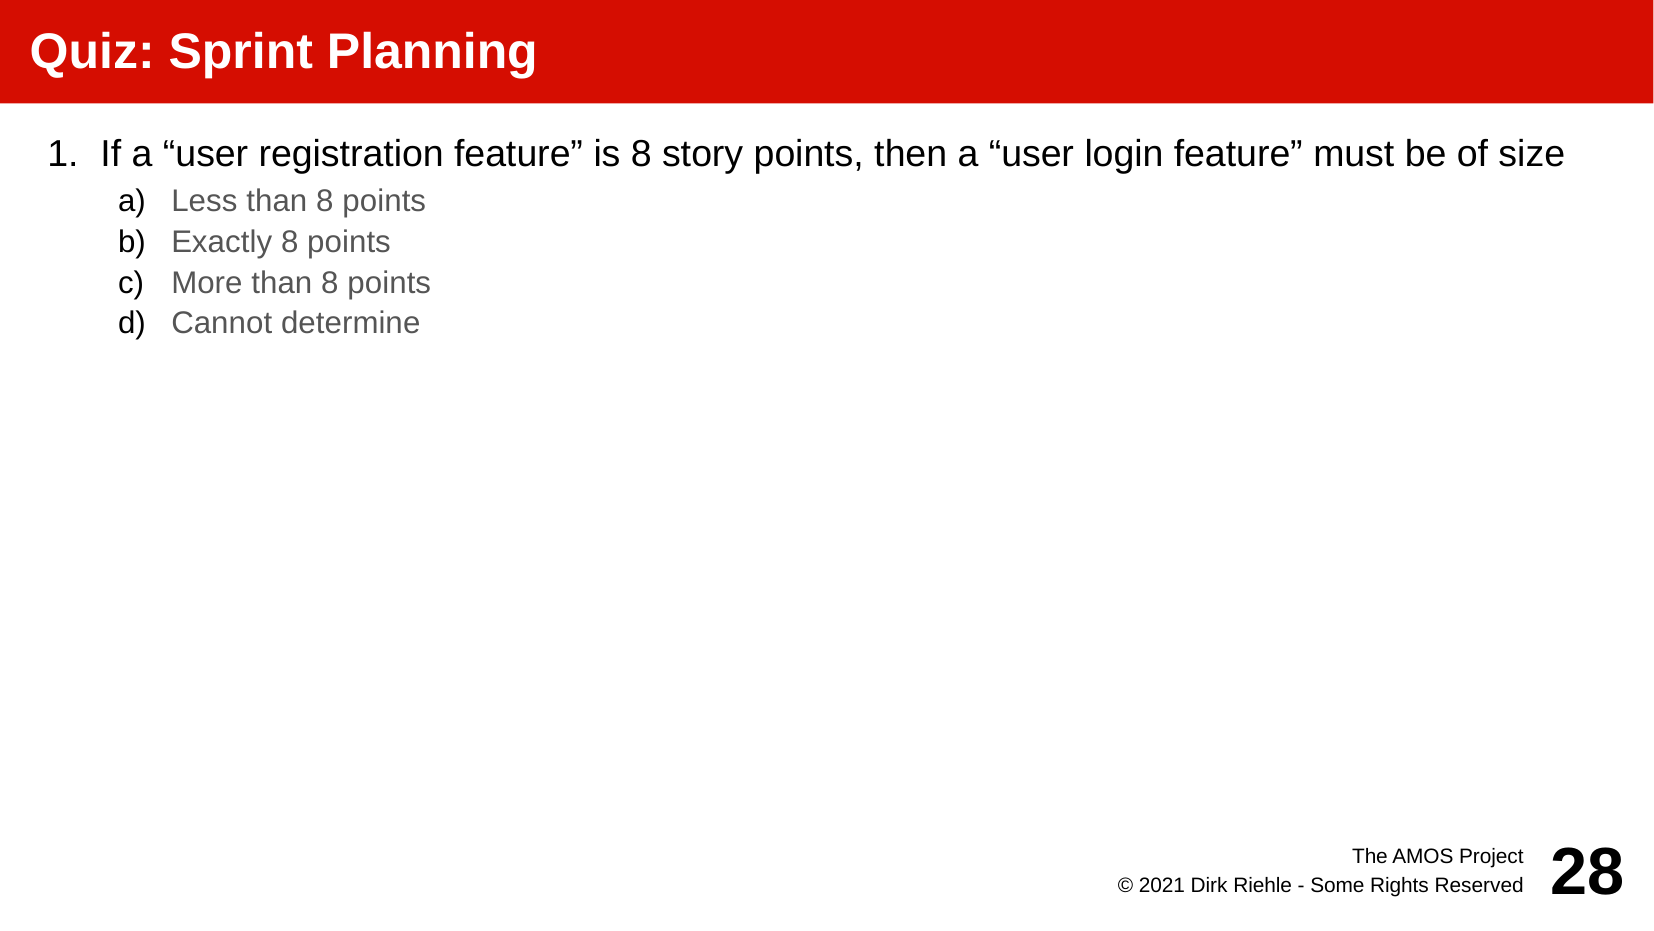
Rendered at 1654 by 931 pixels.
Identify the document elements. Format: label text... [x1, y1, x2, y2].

list If a “user registration feature” is 8 story points, then a “user login feature” must be of size Less than 8 points Exactly 8 points More than 8 points Cannot determine [29, 132, 1625, 813]
title Quiz: Sprint Planning [0, 0, 1654, 104]
